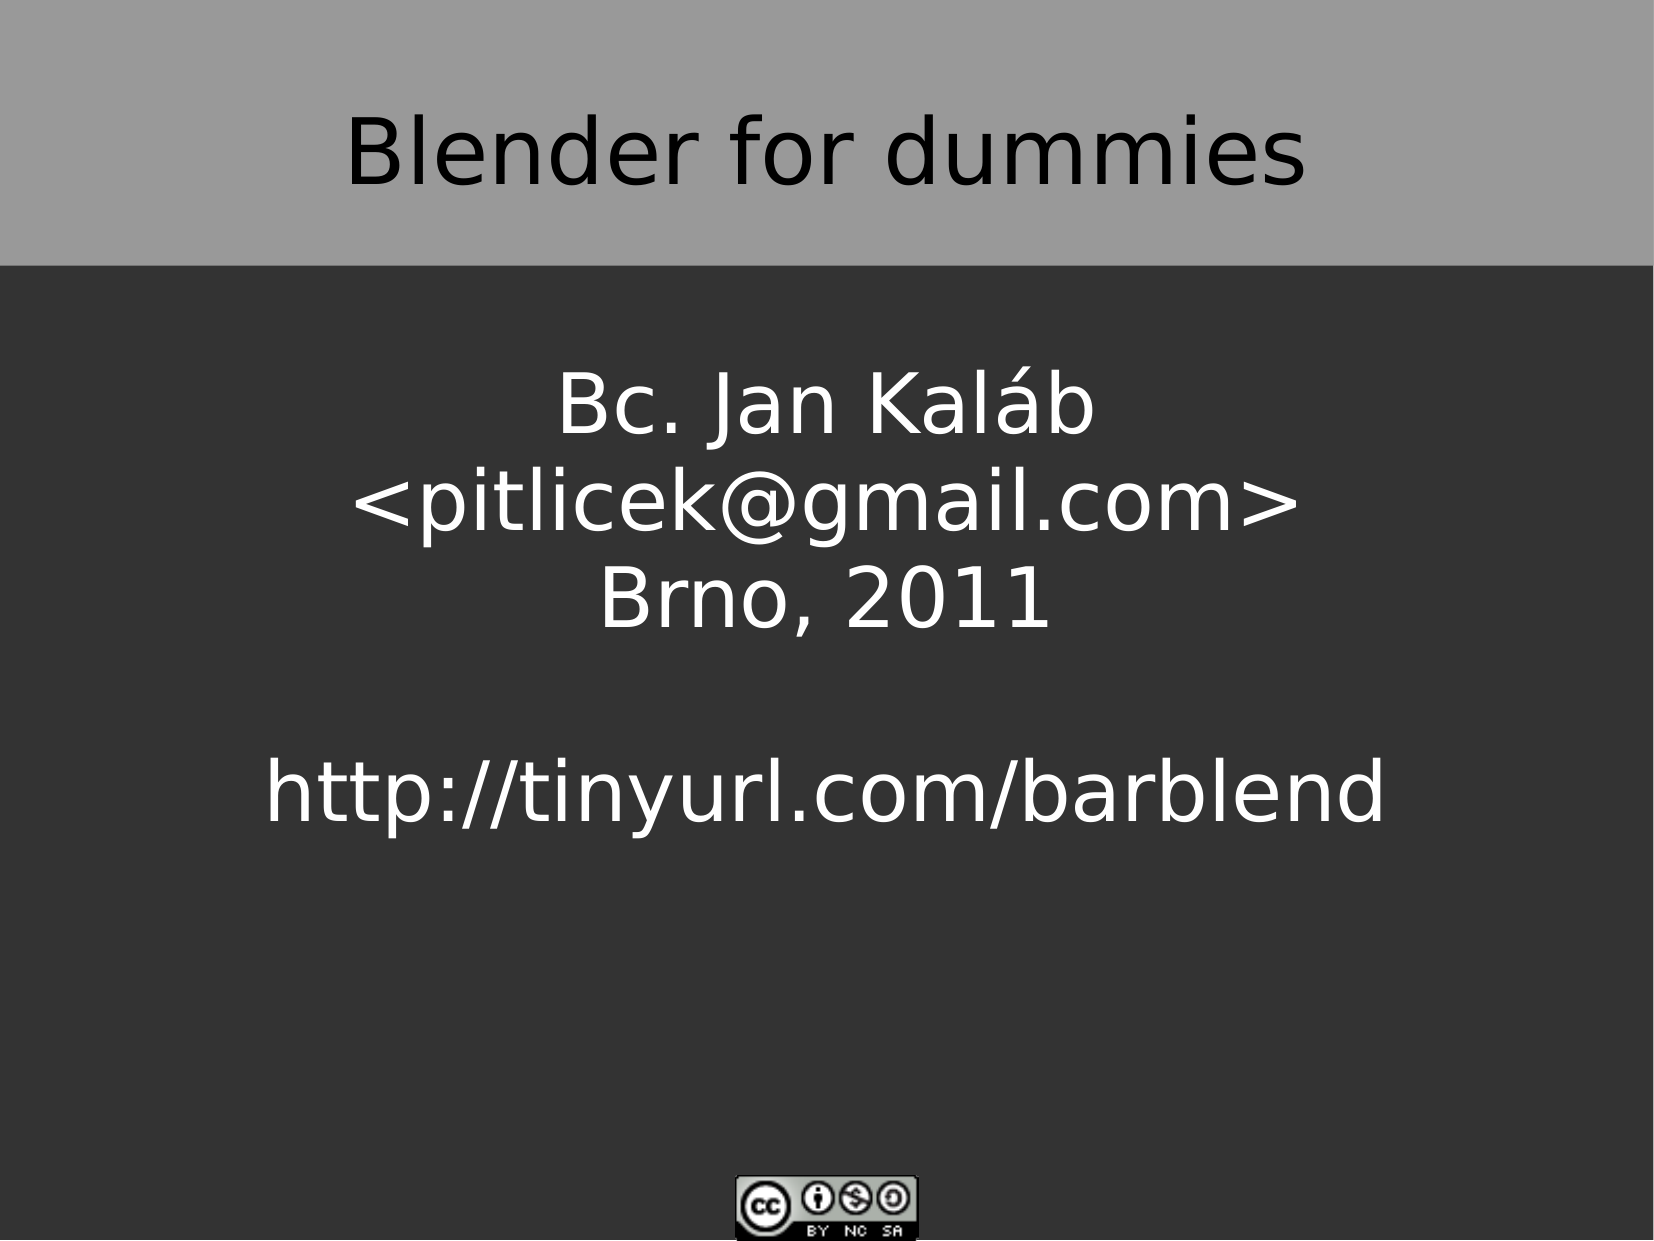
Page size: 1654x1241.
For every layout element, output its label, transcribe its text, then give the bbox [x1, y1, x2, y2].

subtitle Bc. Jan Kaláb <pitlicek@gmail.com> Brno, 2011 http://tinyurl.com/barblend [82, 356, 1571, 842]
title Blender for dummies [82, 49, 1571, 257]
picture [735, 1175, 919, 1241]
